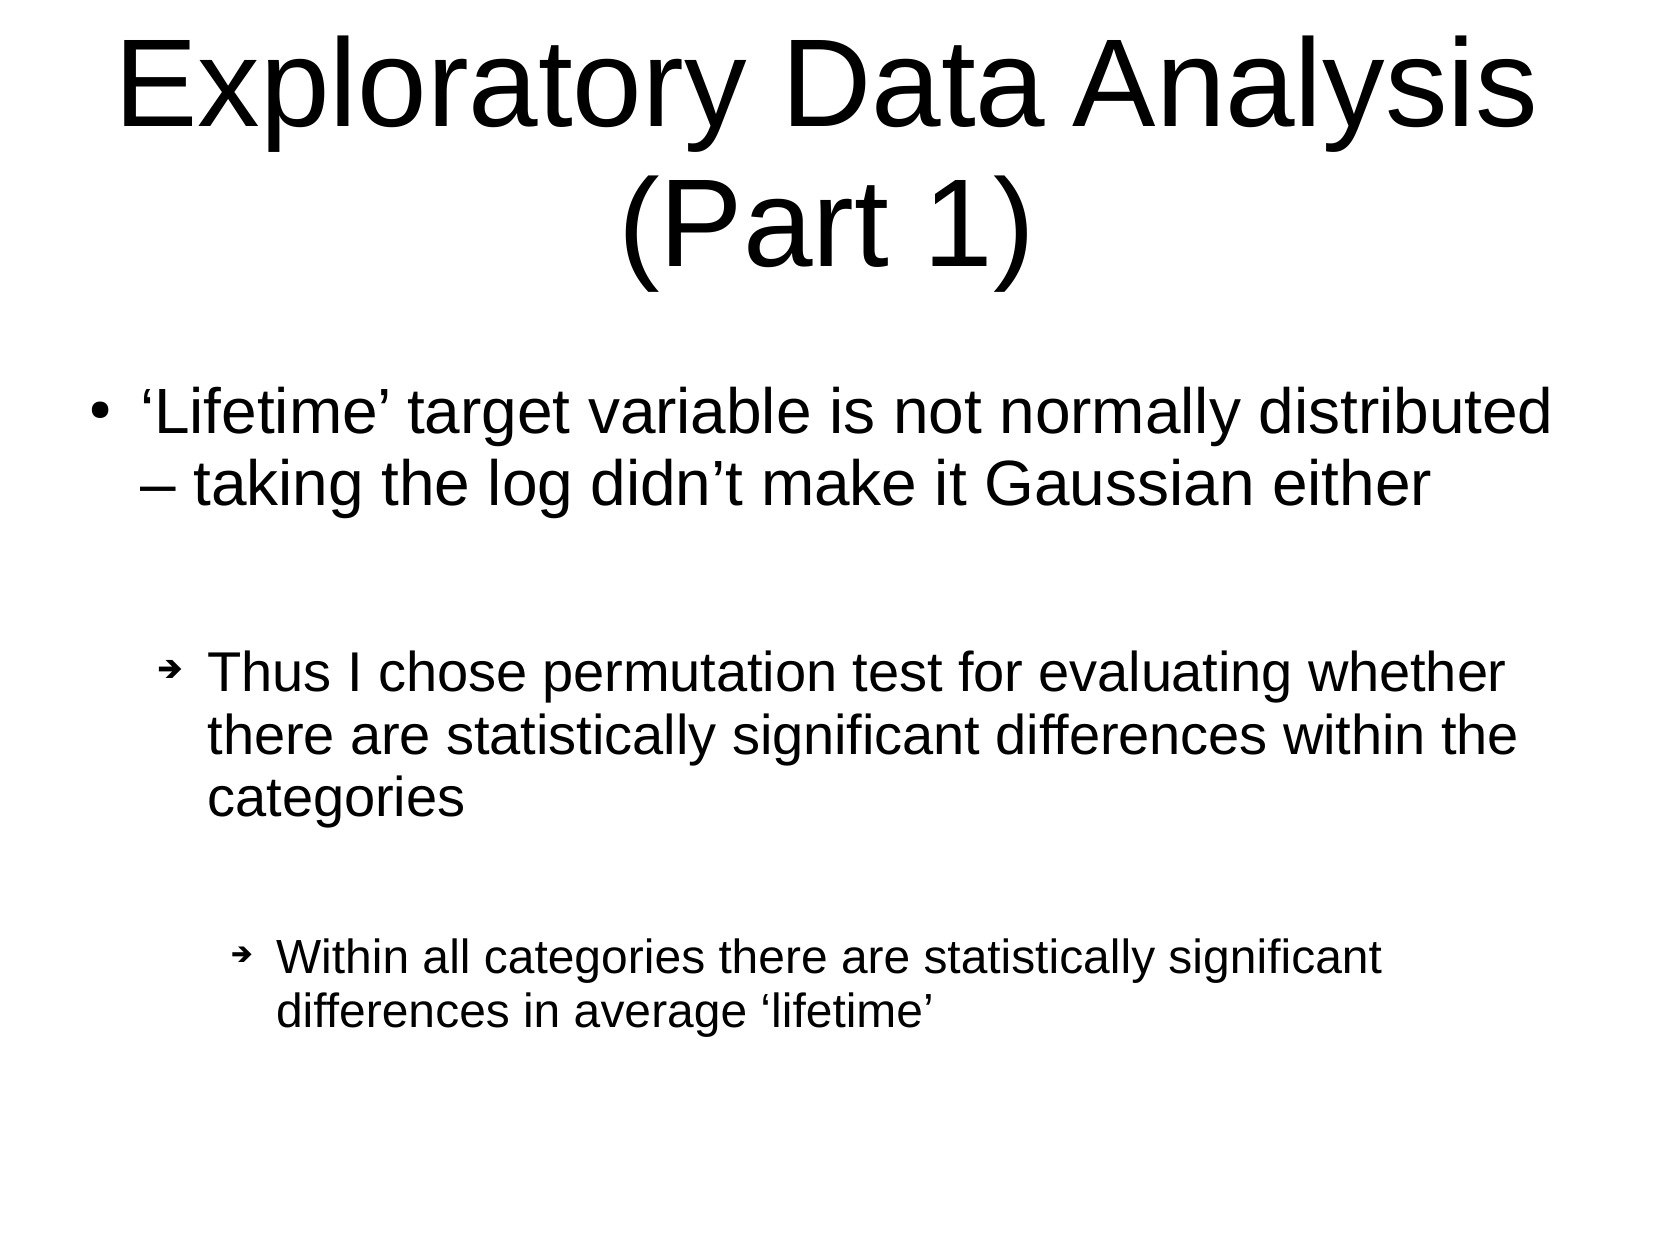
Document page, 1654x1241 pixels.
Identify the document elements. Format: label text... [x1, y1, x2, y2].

title Exploratory Data Analysis (Part 1) [82, 13, 1571, 293]
list ‘Lifetime’ target variable is not normally distributed – taking the log didn’t make it Gaussian either Thus I chose permutation test for evaluating whether there are statistically significant differences within the categories Within all categories there are statistically significant differences in average ‘lifetime’ [71, 375, 1561, 1096]
